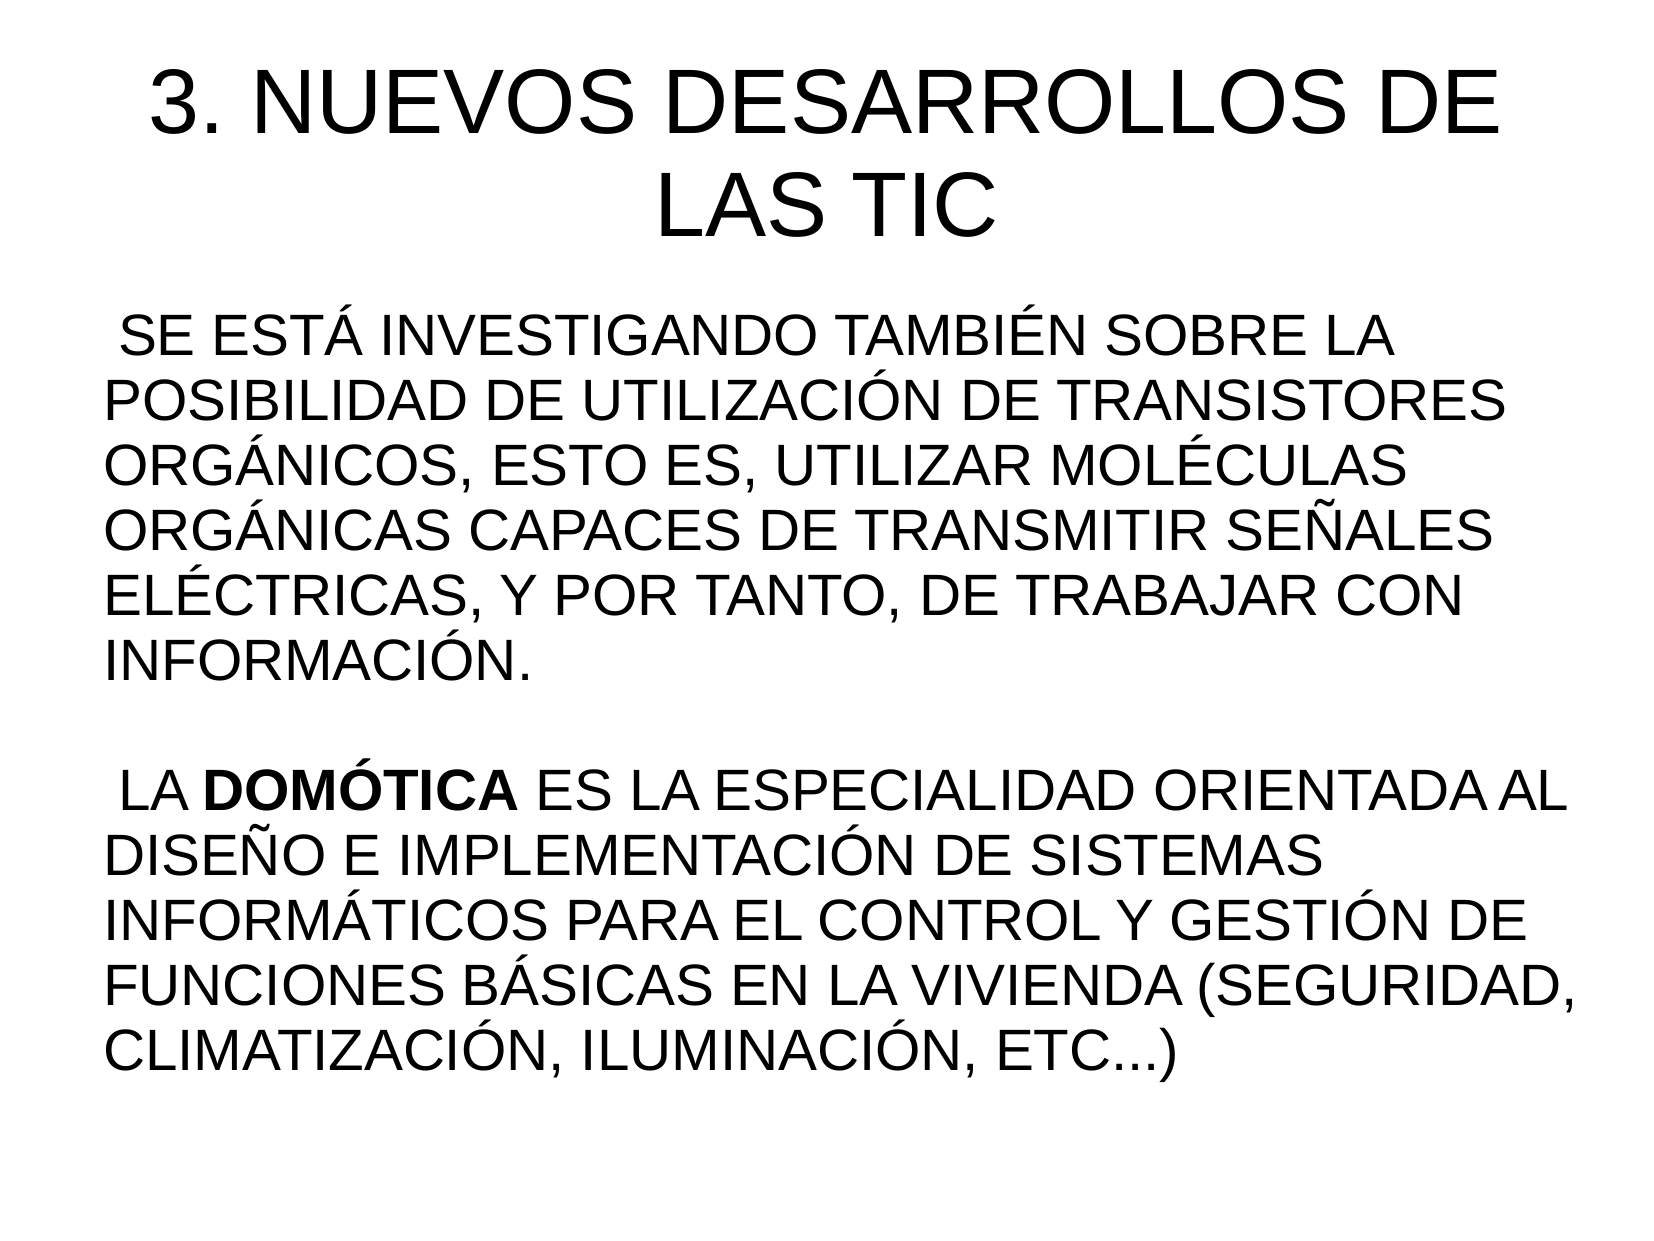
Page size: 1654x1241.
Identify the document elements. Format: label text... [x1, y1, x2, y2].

title 3. NUEVOS DESARROLLOS DE LAS TIC [82, 49, 1571, 257]
text_box SE ESTÁ INVESTIGANDO TAMBIÉN SOBRE LA POSIBILIDAD DE UTILIZACIÓN DE TRANSISTORES ORGÁNICOS, ESTO ES, UTILIZAR MOLÉCULAS ORGÁNICAS CAPACES DE TRANSMITIR SEÑALES ELÉCTRICAS, Y POR TANTO, DE TRABAJAR CON INFORMACIÓN. LA DOMÓTICA ES LA ESPECIALIDAD ORIENTADA AL DISEÑO E IMPLEMENTACIÓN DE SISTEMAS INFORMÁTICOS PARA EL CONTROL Y GESTIÓN DE FUNCIONES BÁSICAS EN LA VIVIENDA (SEGURIDAD, CLIMATIZACIÓN, ILUMINACIÓN, ETC...) [88, 295, 1595, 1156]
